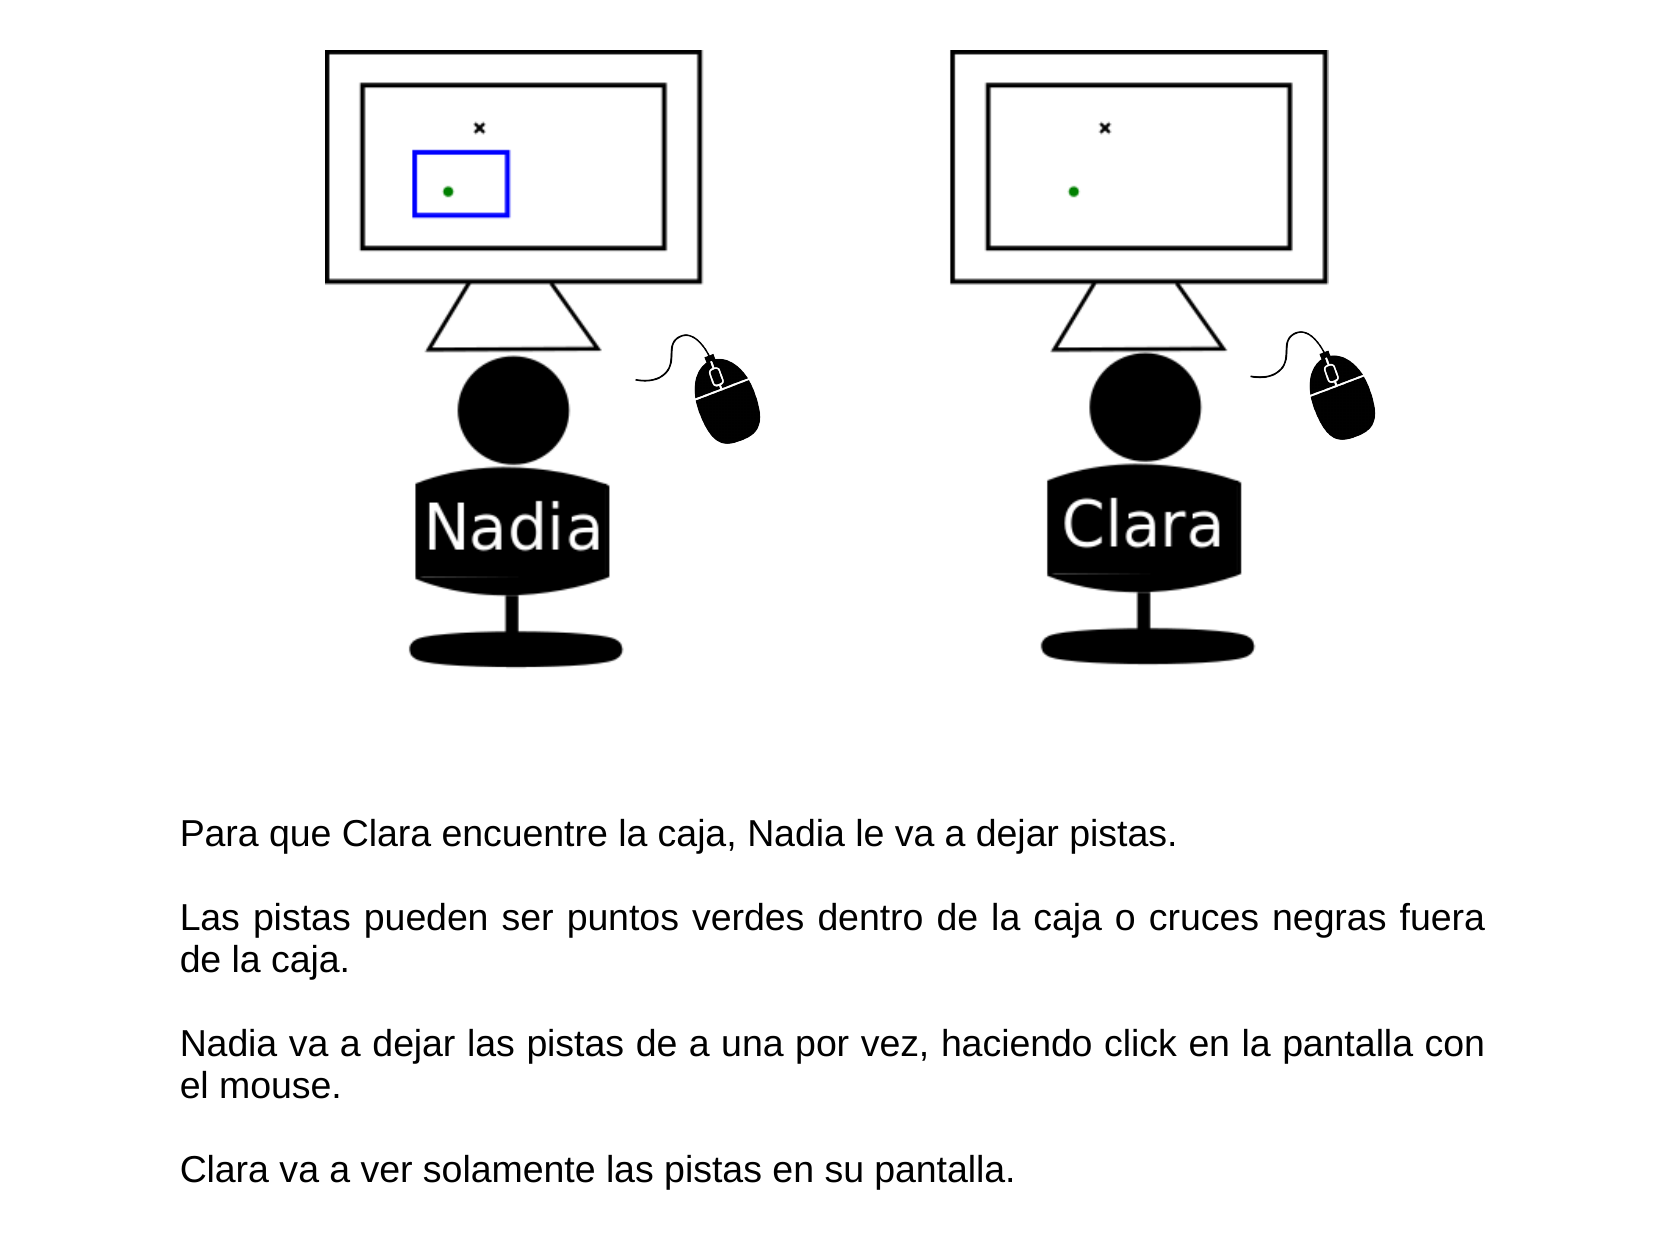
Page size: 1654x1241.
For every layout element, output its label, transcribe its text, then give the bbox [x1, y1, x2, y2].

text_box Para que Clara encuentre la caja, Nadia le va a dejar pistas. Las pistas pueden ser puntos verdes dentro de la caja o cruces negras fuera de la caja. Nadia va a dejar las pistas de a una por vez, haciendo click en la pantalla con el mouse. Clara va a ver solamente las pistas en su pantalla. [165, 805, 1501, 1240]
picture [325, 50, 1384, 669]
